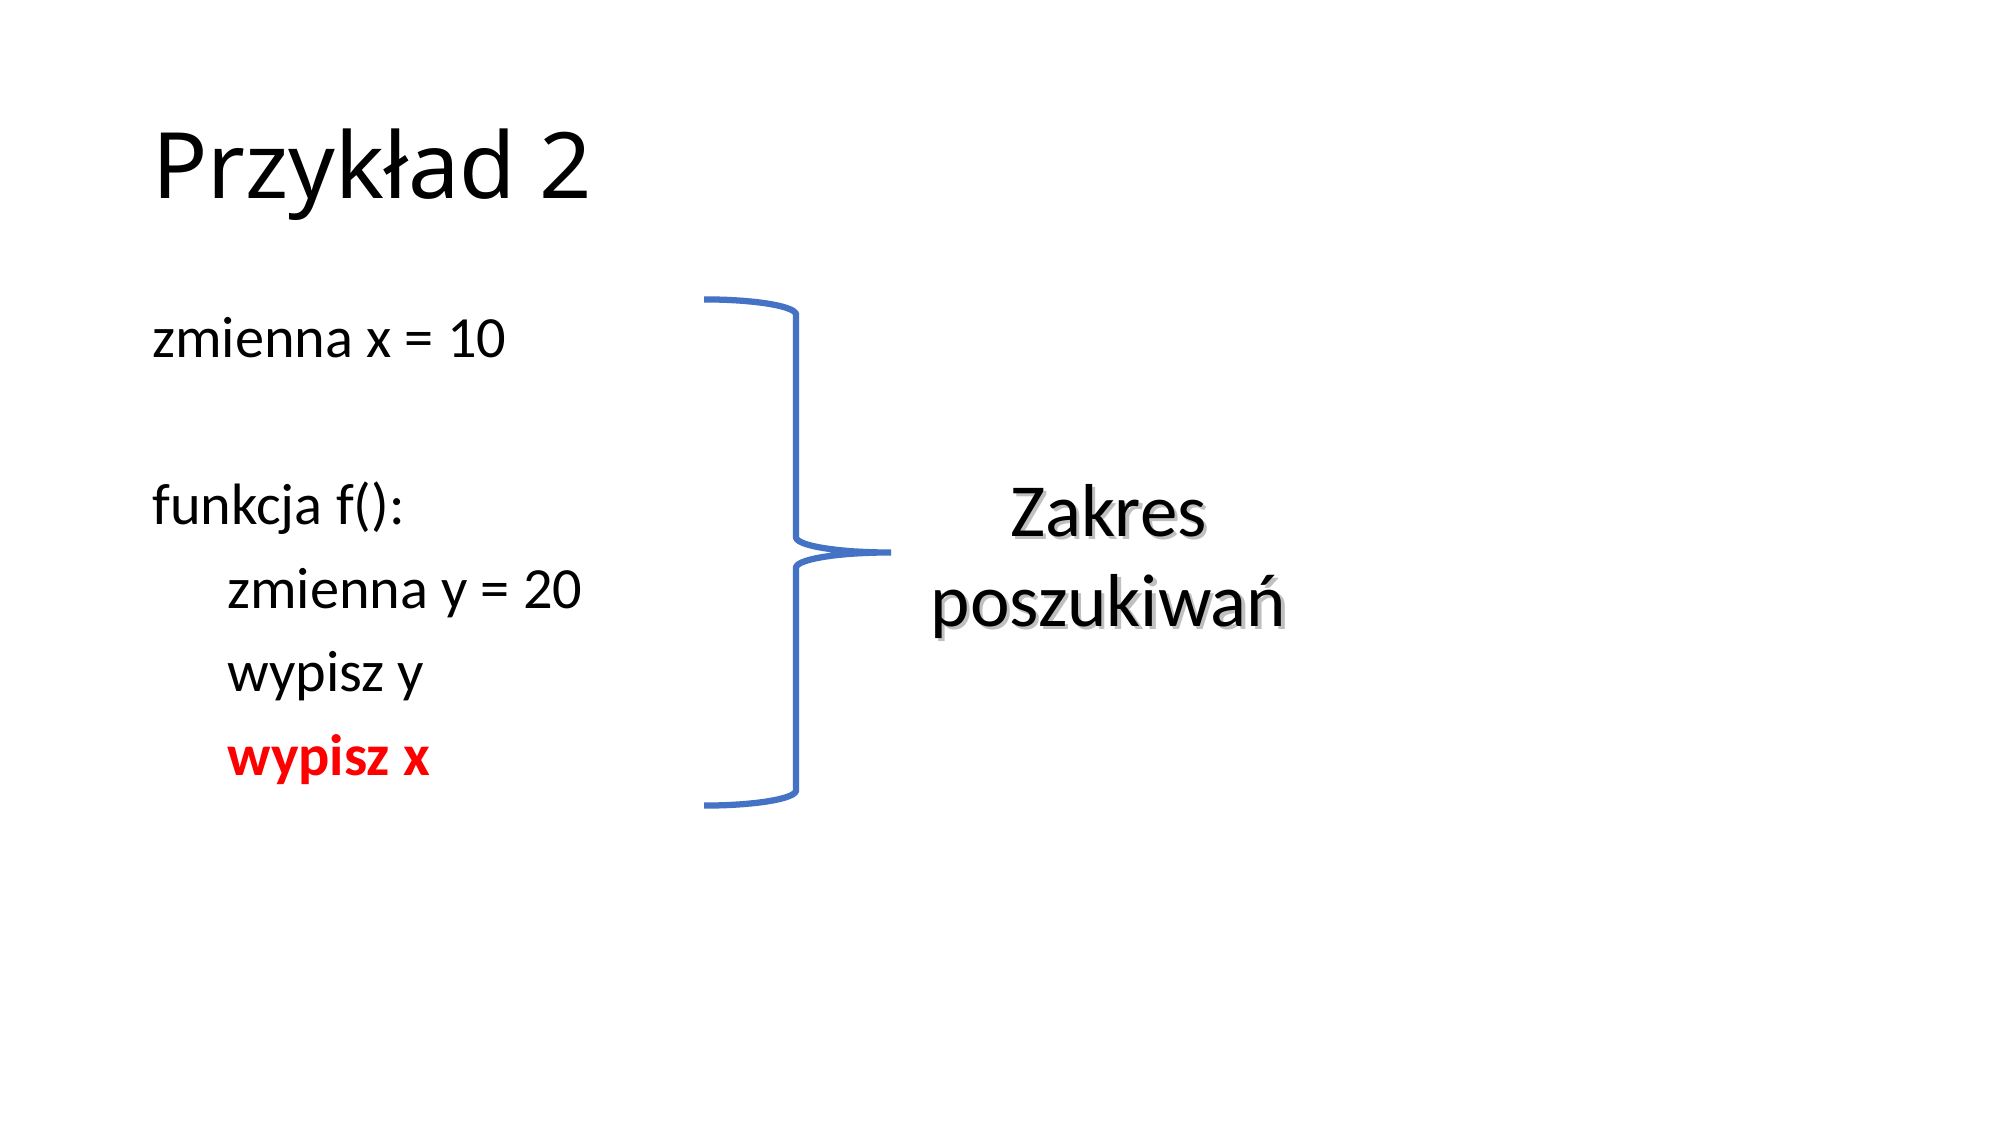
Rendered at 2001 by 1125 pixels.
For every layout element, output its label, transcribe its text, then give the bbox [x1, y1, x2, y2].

list zmienna x = 10 funkcja f(): zmienna y = 20 wypisz y wypisz x [137, 299, 1863, 1014]
title Przykład 2 [137, 59, 1863, 278]
text_box Zakres poszukiwań [888, 454, 1329, 649]
